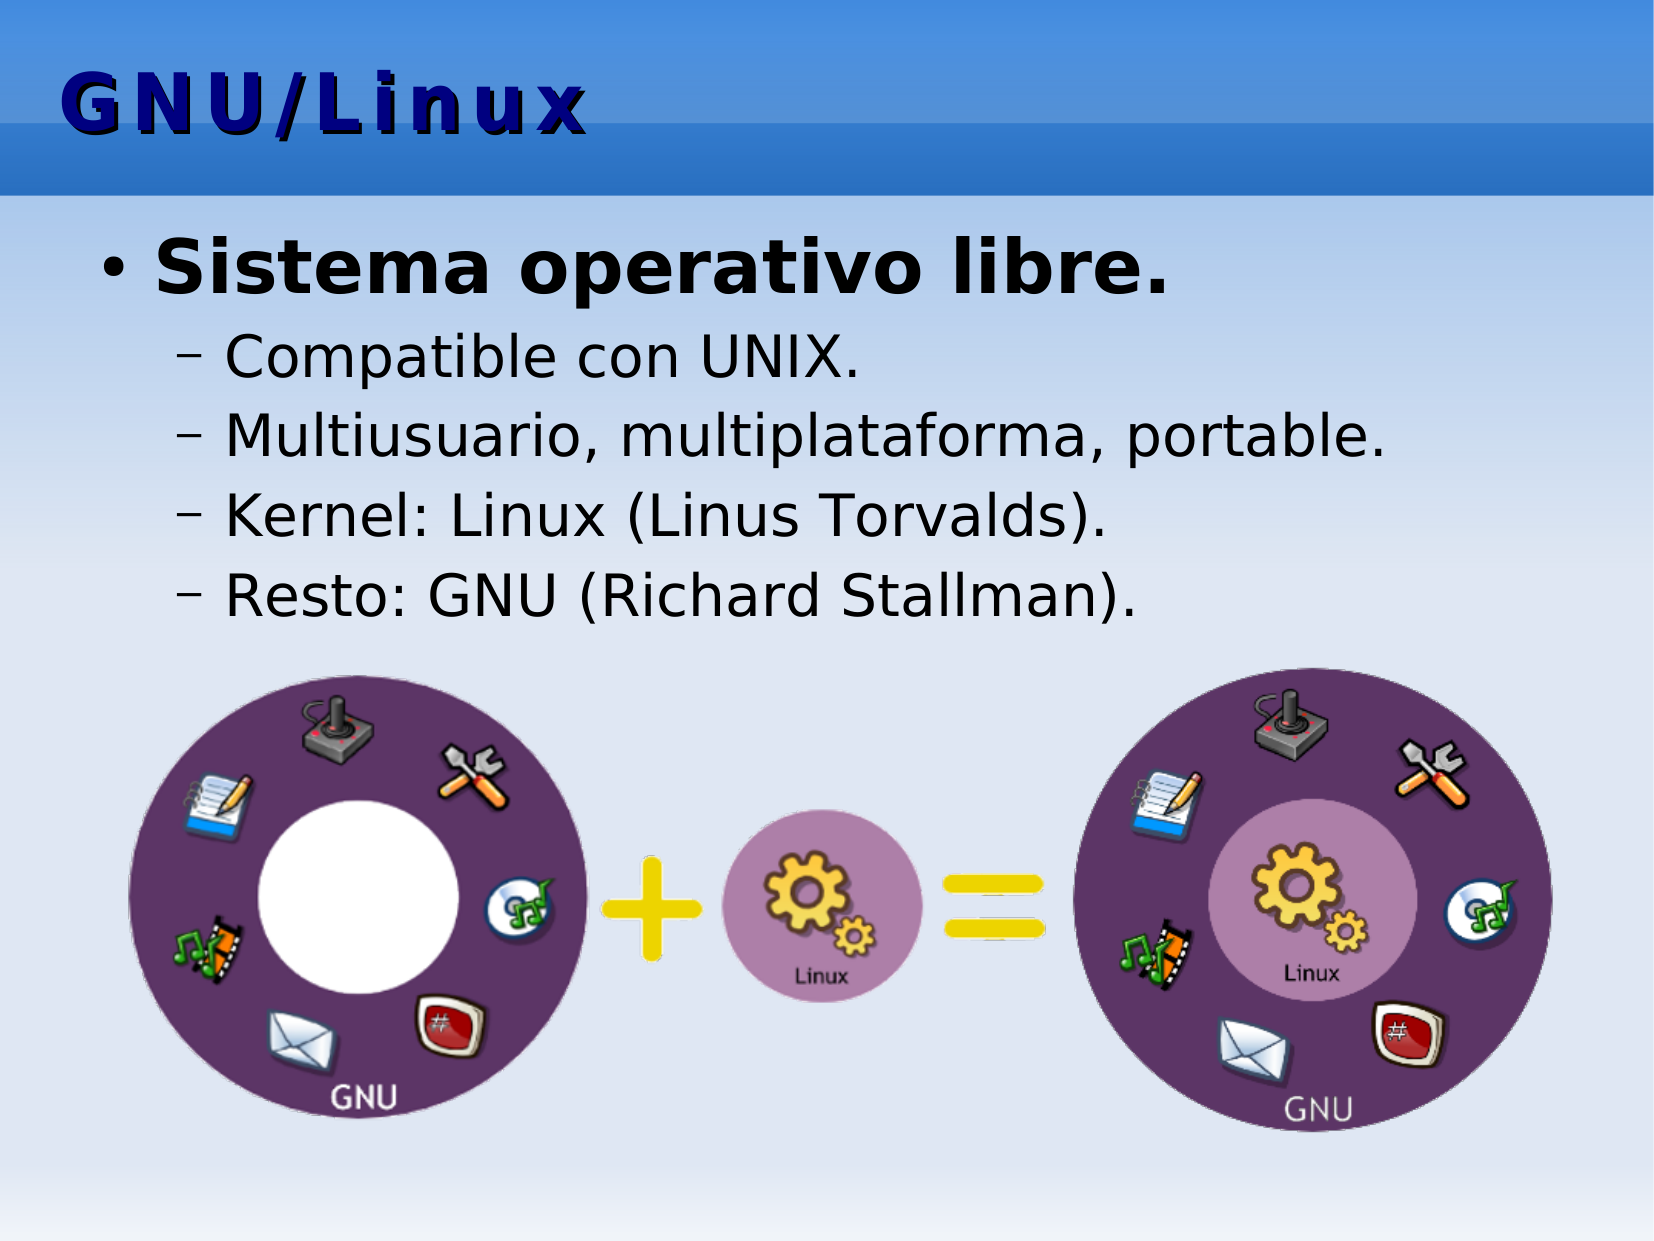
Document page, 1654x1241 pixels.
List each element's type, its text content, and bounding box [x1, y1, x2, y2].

list Sistema operativo libre. Compatible con UNIX. Multiusuario, multiplataforma, portable. Kernel: Linux (Linus Torvalds). Resto: GNU (Richard Stallman). [82, 224, 1625, 1083]
title GNU/Linux [59, 36, 1654, 171]
picture [0, 0, 1654, 1241]
